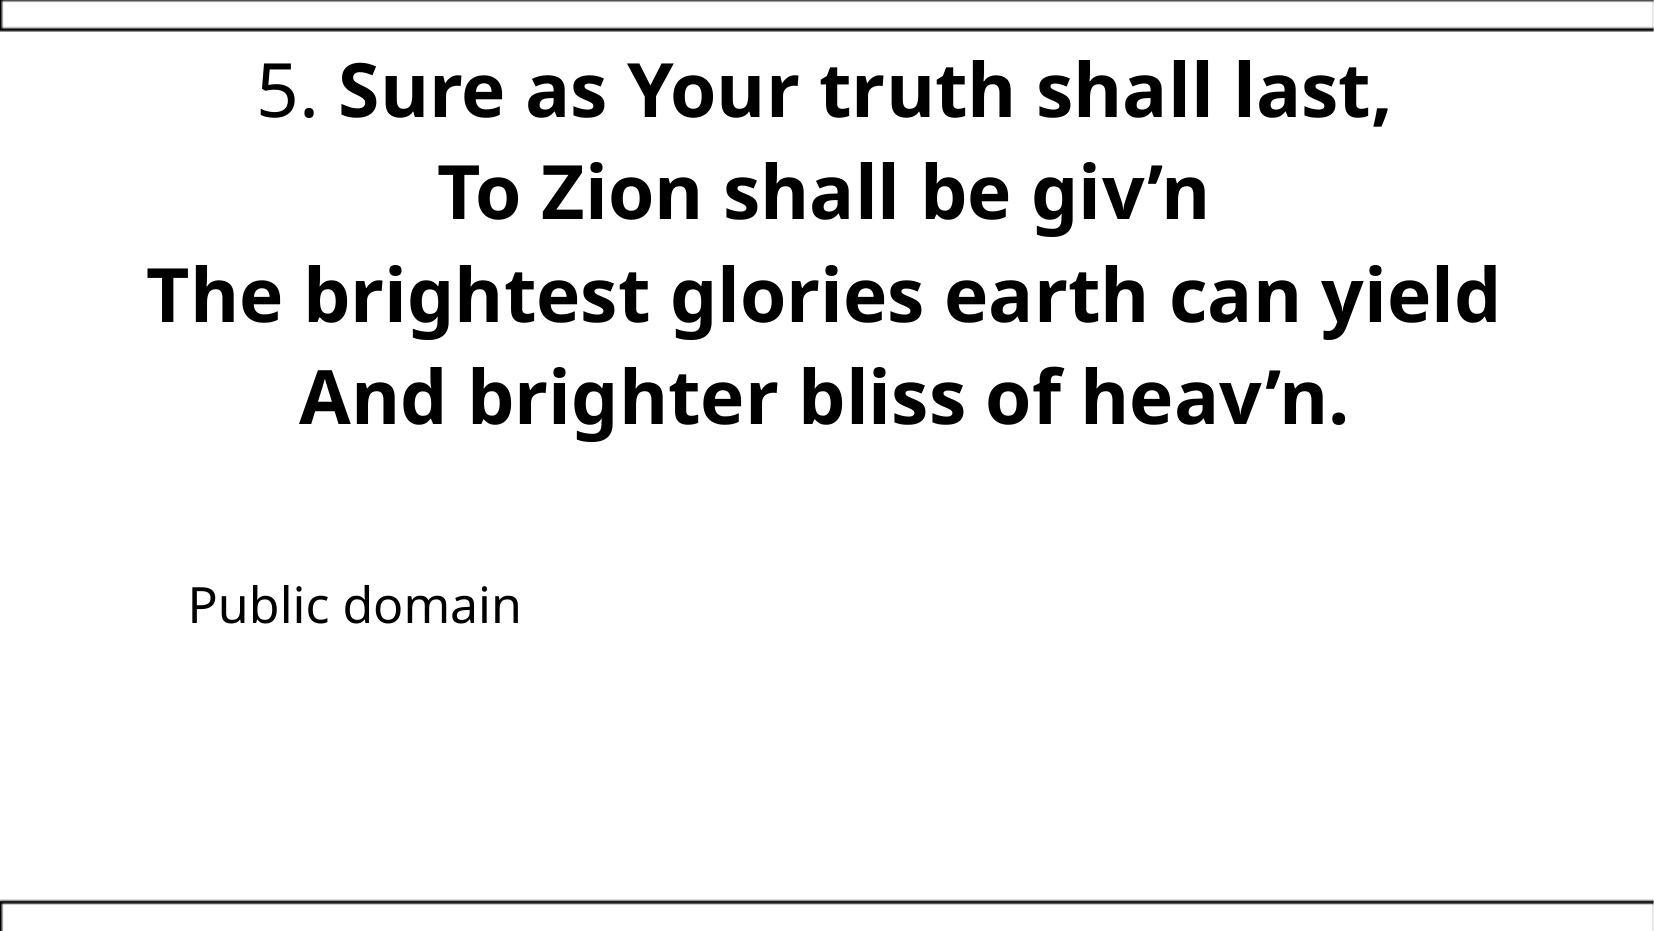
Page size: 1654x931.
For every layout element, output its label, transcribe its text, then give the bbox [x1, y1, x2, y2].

picture [0, 0, 1654, 931]
text_box 5. Sure as Your truth shall last, To Zion shall be giv’n The brightest glories earth can yield And brighter bliss of heav’n. Public domain [90, 30, 1561, 691]
